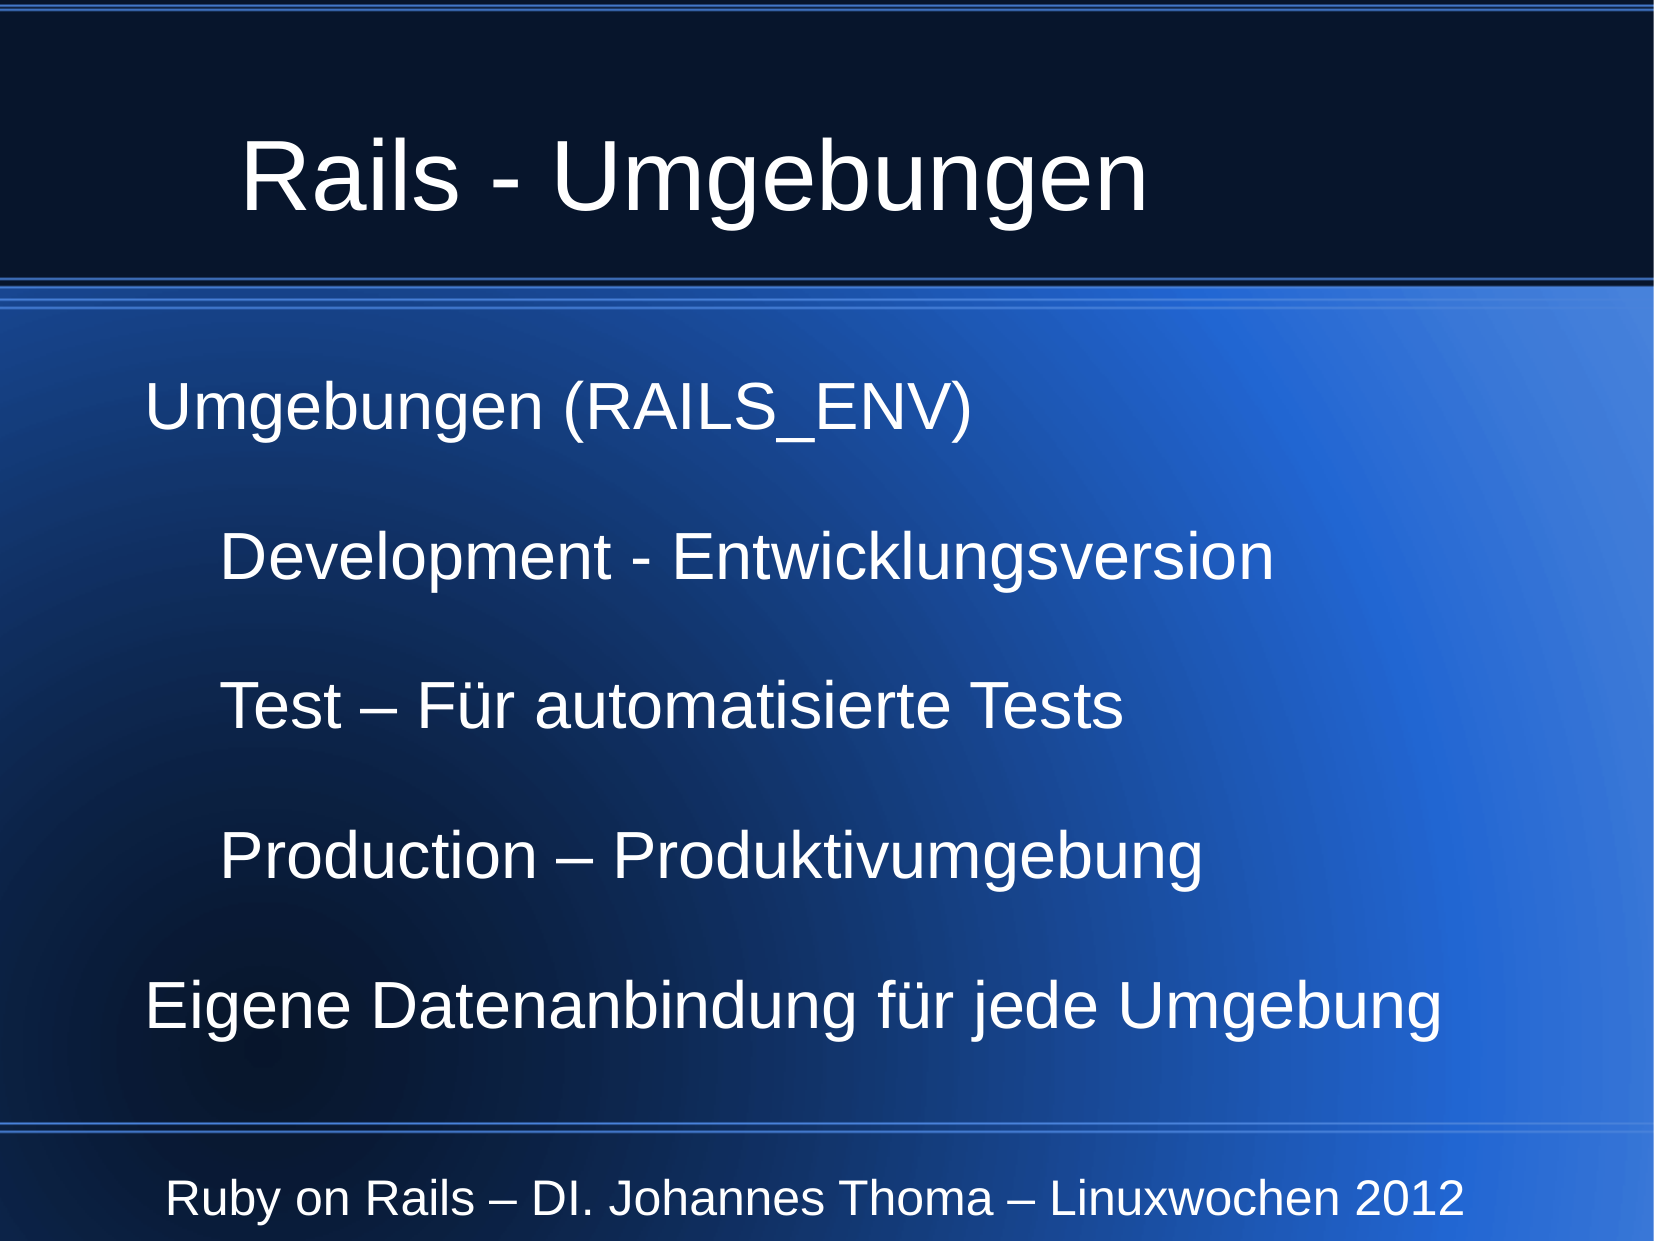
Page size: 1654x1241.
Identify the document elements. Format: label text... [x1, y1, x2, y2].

text_box Rails - Umgebungen [225, 112, 1463, 240]
text_box Umgebungen (RAILS_ENV) Development - Entwicklungsversion Test – Für automatisierte Tests Production – Produktivumgebung Eigene Datenanbindung für jede Umgebung [130, 362, 1466, 1125]
text_box Ruby on Rails – DI. Johannes Thoma – Linuxwochen 2012 [150, 1162, 1483, 1234]
picture [0, 0, 1654, 1241]
